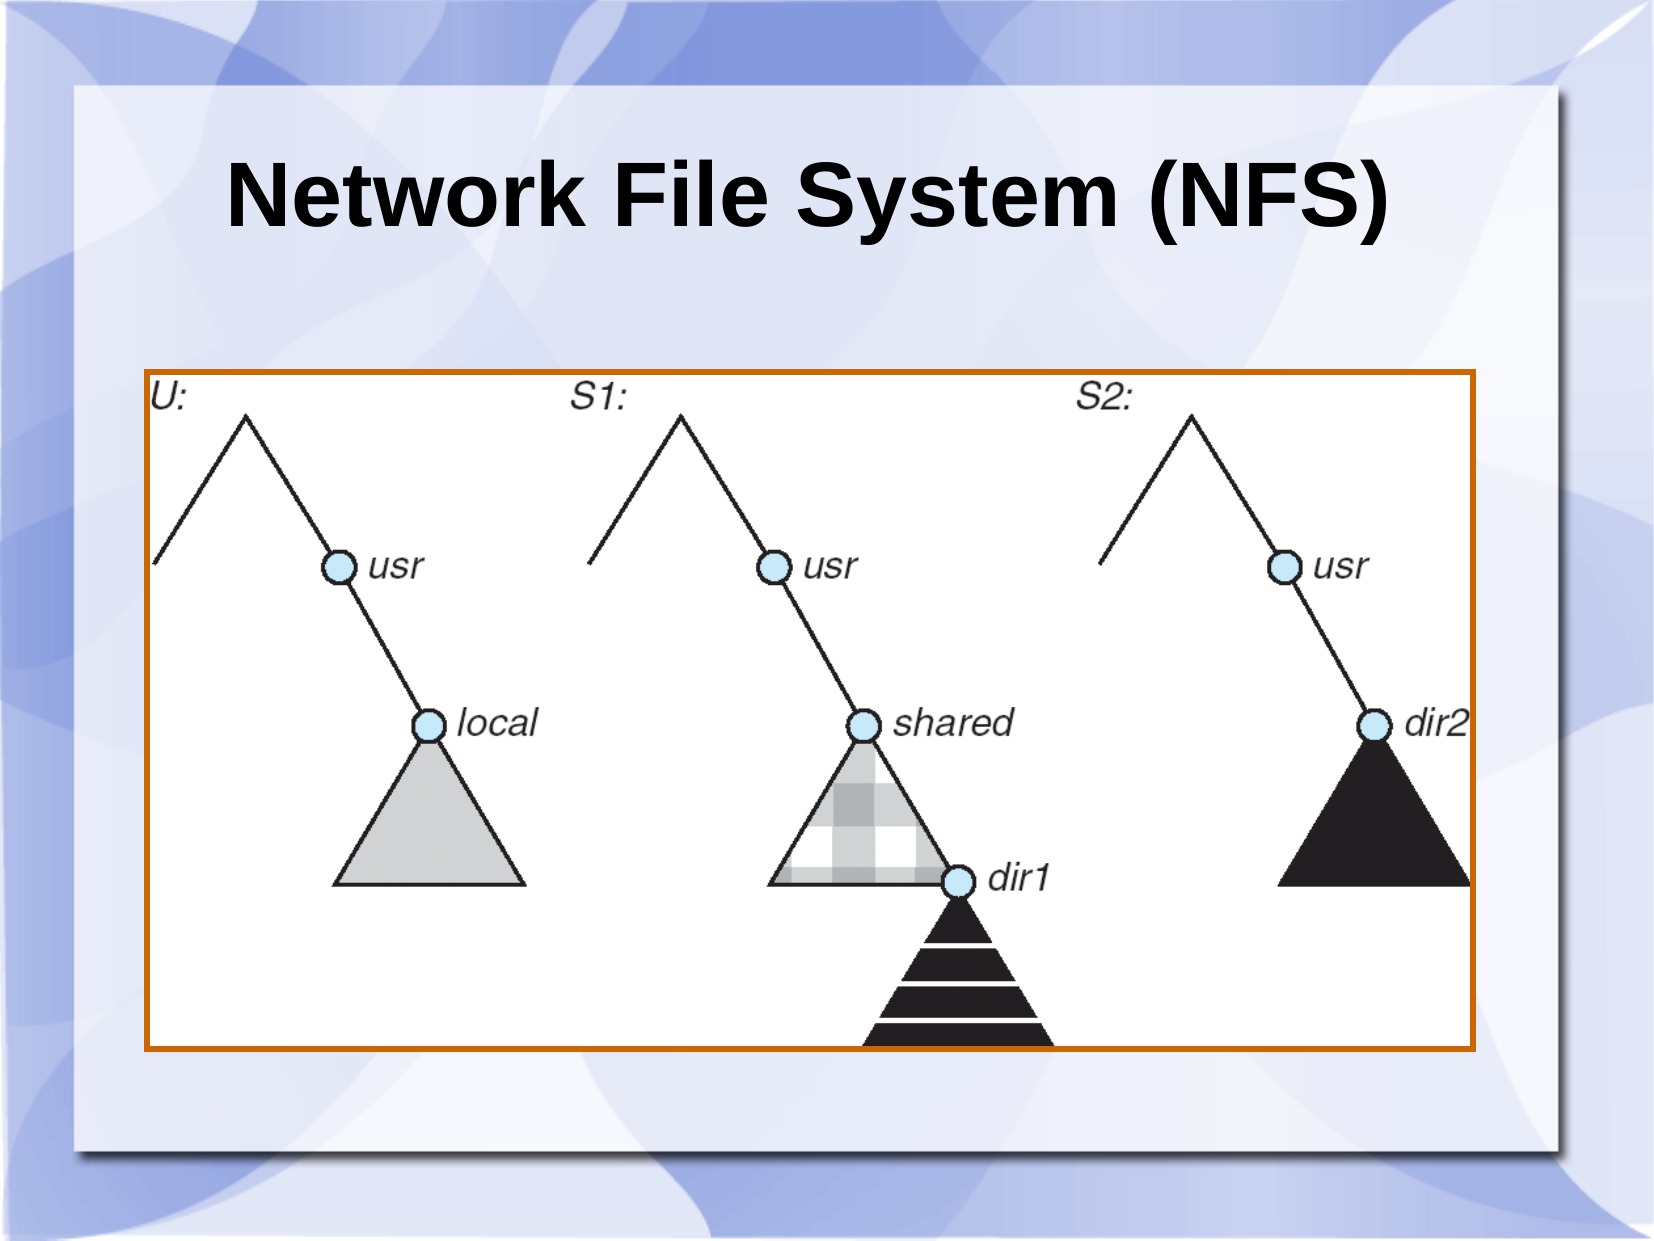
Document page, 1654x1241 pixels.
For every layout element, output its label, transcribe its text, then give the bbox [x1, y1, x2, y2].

picture [0, 0, 1654, 1241]
title Network File System (NFS) [82, 90, 1536, 298]
